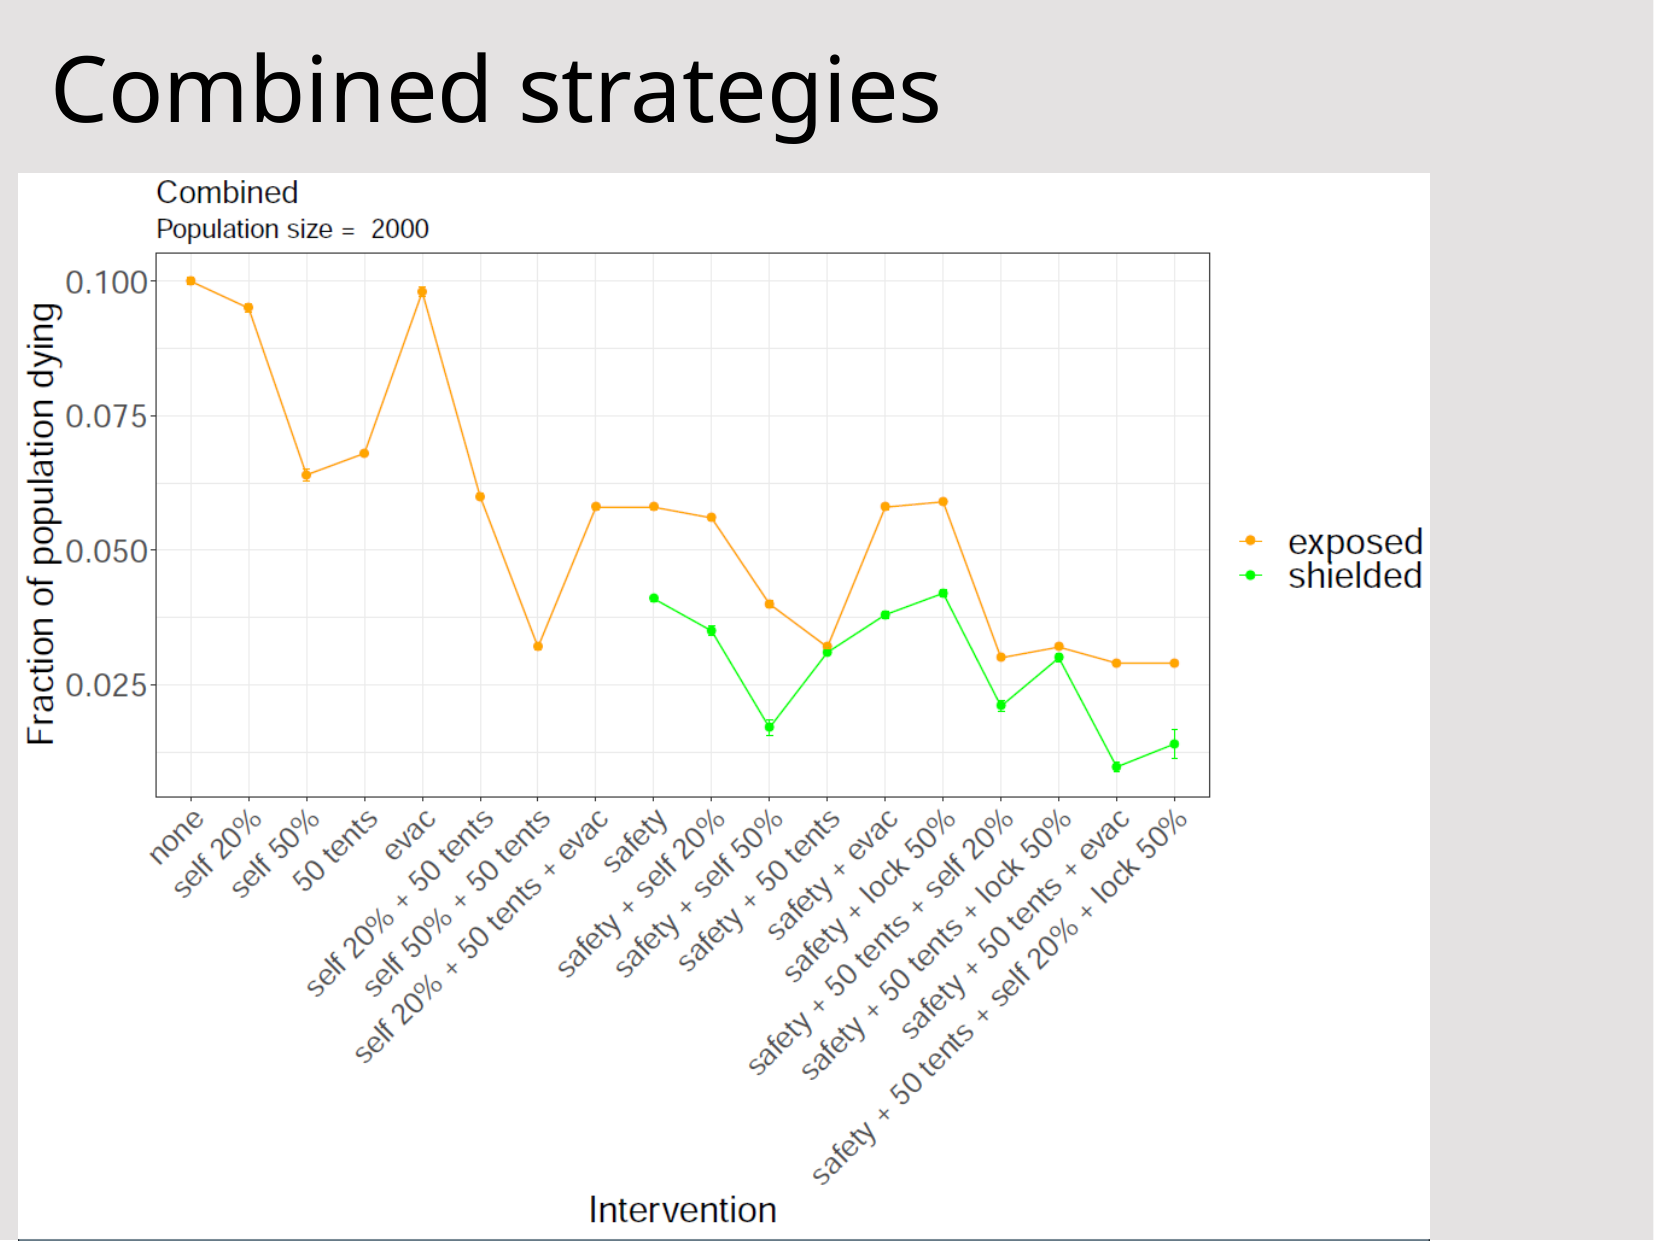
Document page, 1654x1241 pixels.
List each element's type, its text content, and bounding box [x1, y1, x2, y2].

text_box Combined strategies [35, 16, 1595, 166]
picture [18, 173, 1430, 1241]
